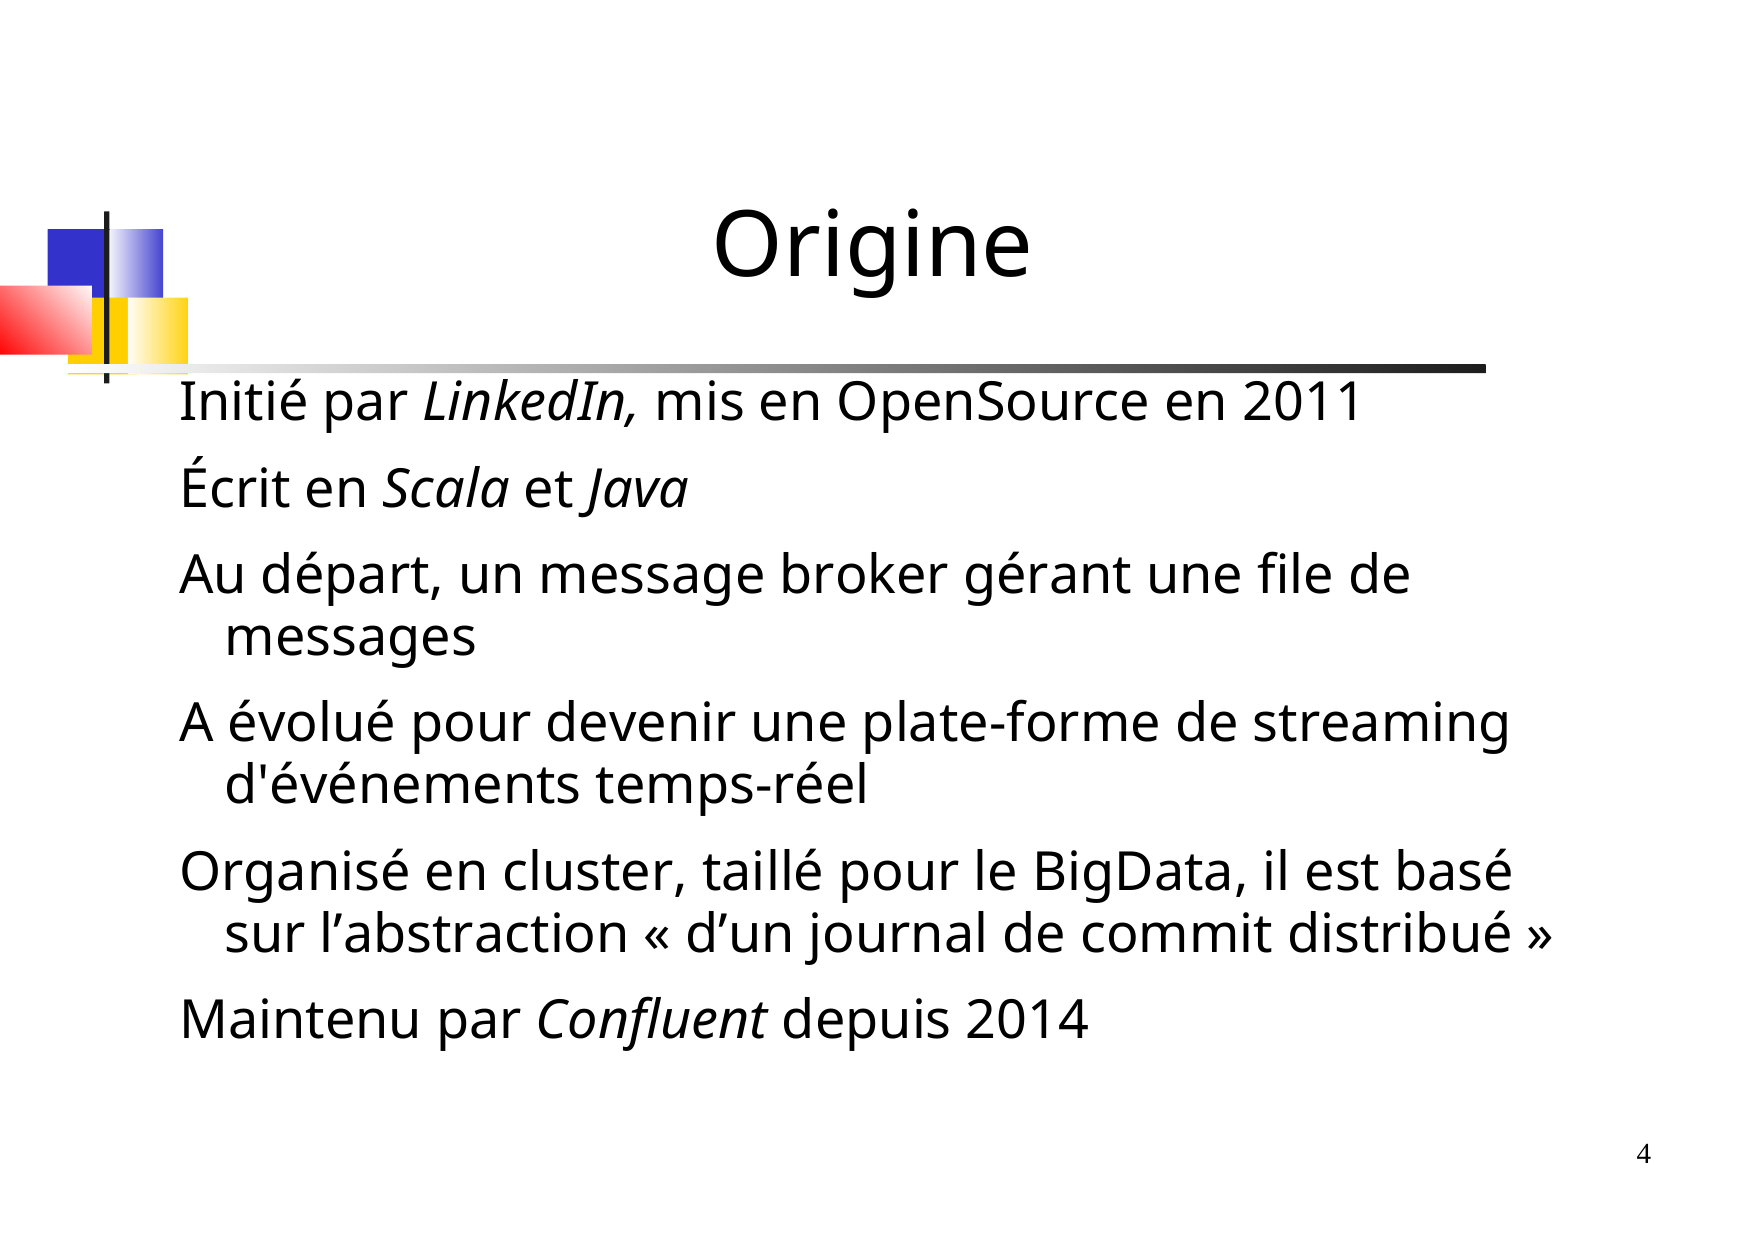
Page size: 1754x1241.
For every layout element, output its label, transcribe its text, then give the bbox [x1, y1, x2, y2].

list Initié par LinkedIn, mis en OpenSource en 2011 Écrit en Scala et Java Au départ, un message broker gérant une file de messages A évolué pour devenir une plate-forme de streaming d'événements temps-réel Organisé en cluster, taillé pour le BigData, il est basé sur l’abstraction « d’un journal de commit distribué » Maintenu par Confluent depuis 2014 [179, 371, 1567, 1091]
title Origine [179, 139, 1567, 351]
